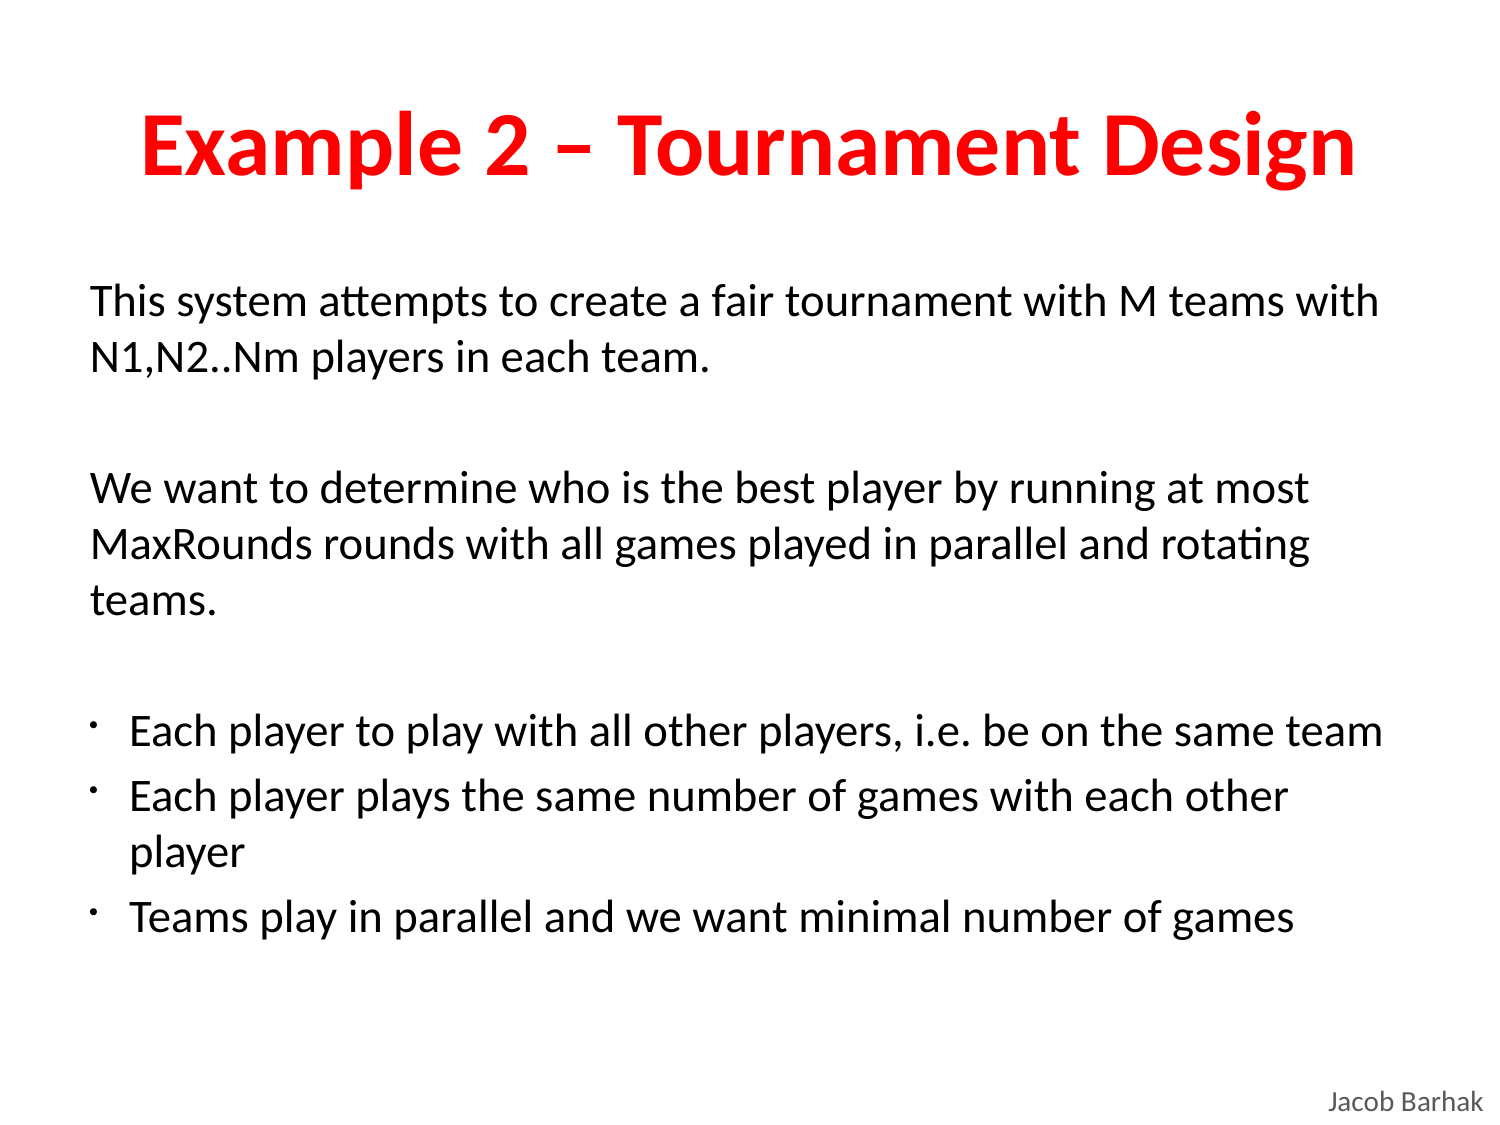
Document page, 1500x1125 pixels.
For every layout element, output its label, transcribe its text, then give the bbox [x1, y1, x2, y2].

text_box This system attempts to create a fair tournament with M teams with N1,N2..Nm players in each team. We want to determine who is the best player by running at most MaxRounds rounds with all games played in parallel and rotating teams. Each player to play with all other players, i.e. be on the same team Each player plays the same number of games with each other player Teams play in parallel and we want minimal number of games [75, 262, 1425, 1005]
text_box Example 2 – Tournament Design [75, 45, 1425, 233]
